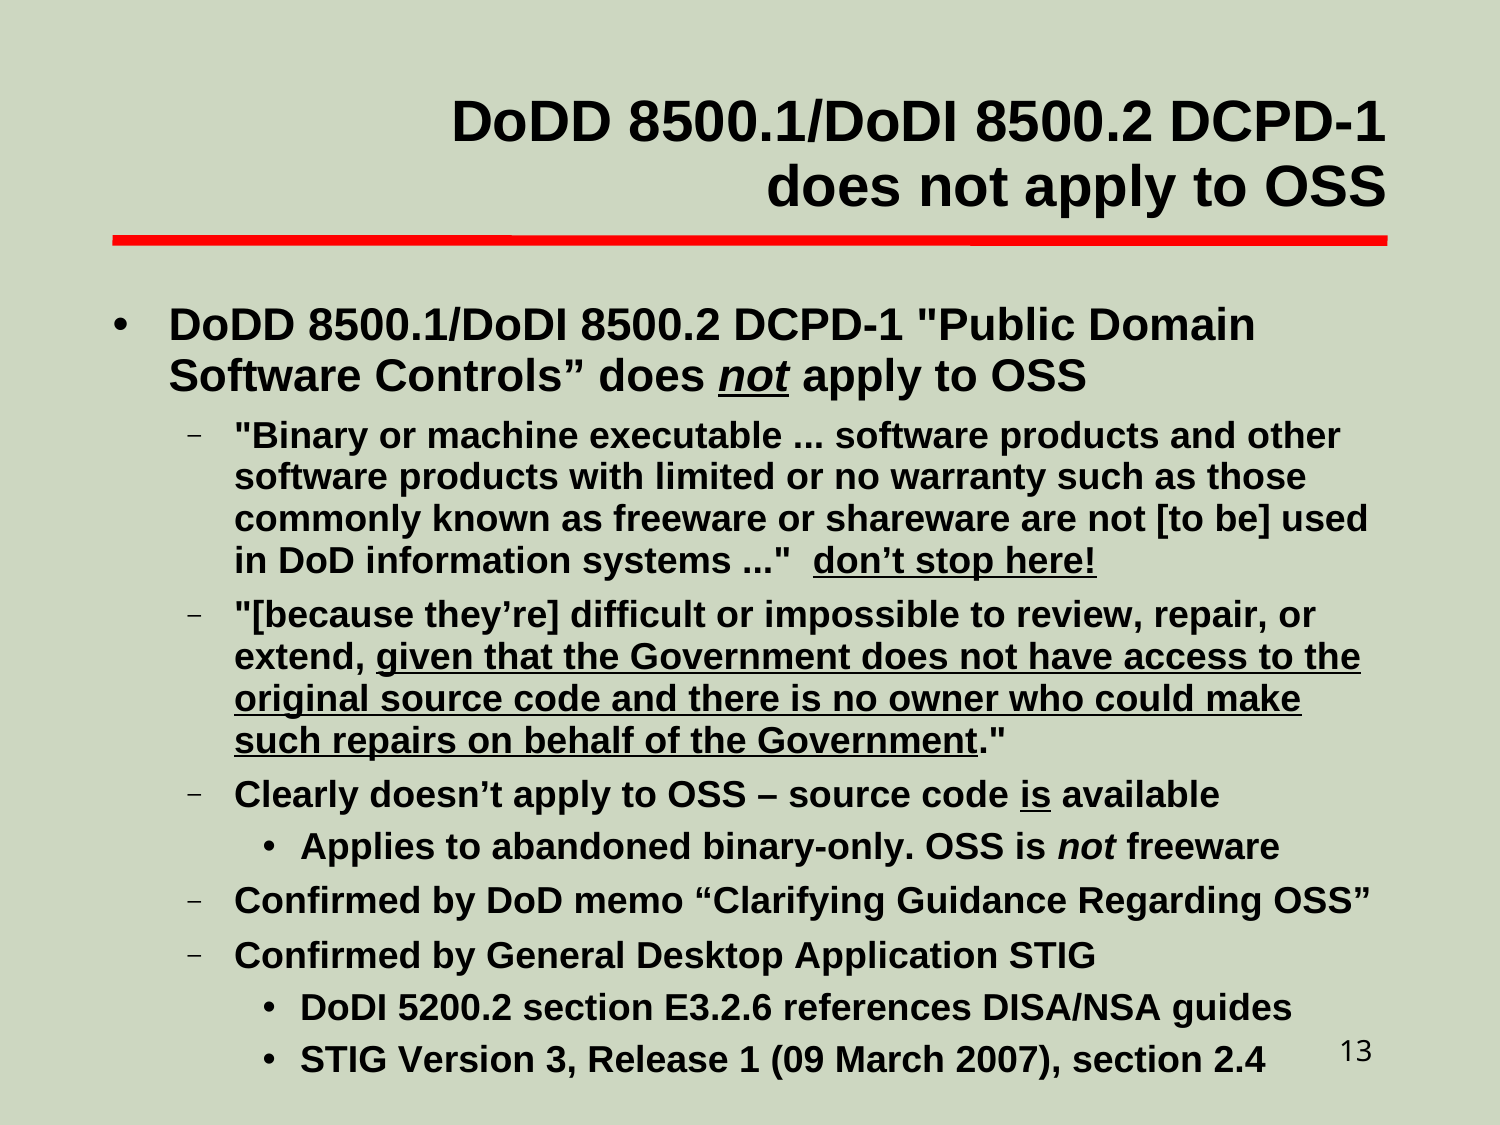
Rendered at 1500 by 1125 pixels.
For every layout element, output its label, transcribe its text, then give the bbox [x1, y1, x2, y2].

title DoDD 8500.1/DoDI 8500.2 DCPD-1 does not apply to OSS [337, 89, 1388, 220]
list DoDD 8500.1/DoDI 8500.2 DCPD-1 "Public Domain Software Controls” does not apply to OSS "Binary or machine executable ... software products and other software products with limited or no warranty such as those commonly known as freeware or shareware are not [to be] used in DoD information systems ..." don’t stop here! "[because they’re] difficult or impossible to review, repair, or extend, given that the Government does not have access to the original source code and there is no owner who could make such repairs on behalf of the Government." Clearly doesn’t apply to OSS – source code is available Applies to abandoned binary-only. OSS is not freeware Confirmed by DoD memo “Clarifying Guidance Regarding OSS” Confirmed by General Desktop Application STIG DoDI 5200.2 section E3.2.6 references DISA/NSA guides STIG Version 3, Release 1 (09 March 2007), section 2.4 [112, 299, 1388, 1084]
